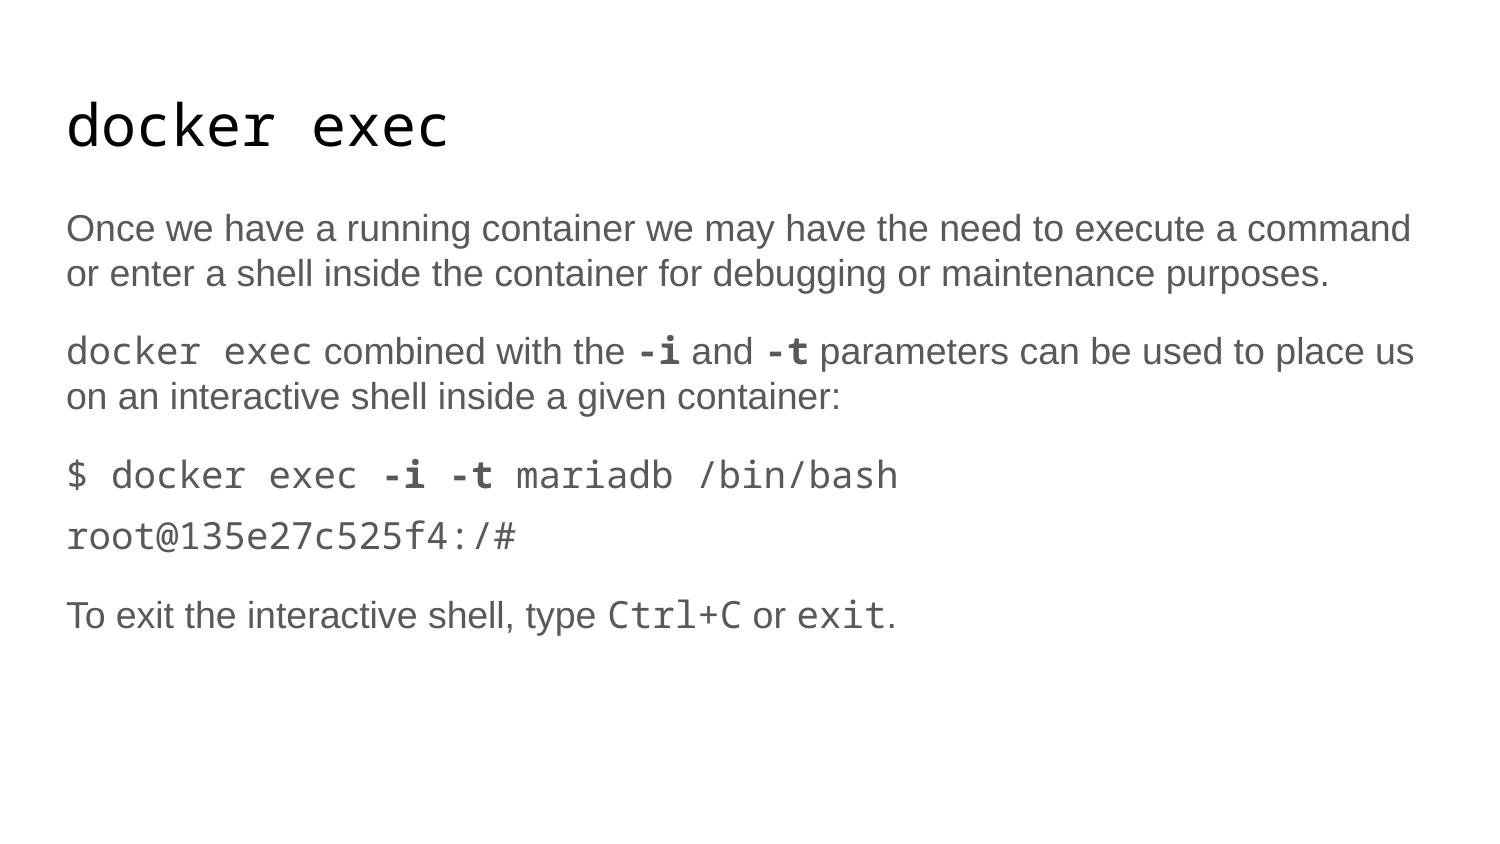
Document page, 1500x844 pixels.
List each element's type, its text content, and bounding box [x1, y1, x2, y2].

list Once we have a running container we may have the need to execute a command or enter a shell inside the container for debugging or maintenance purposes. docker exec combined with the -i and -t parameters can be used to place us on an interactive shell inside a given container: $ docker exec -i -t mariadb /bin/bash root@135e27c525f4:/# To exit the interactive shell, type Ctrl+C or exit. [51, 189, 1449, 750]
title docker exec [51, 72, 1449, 167]
